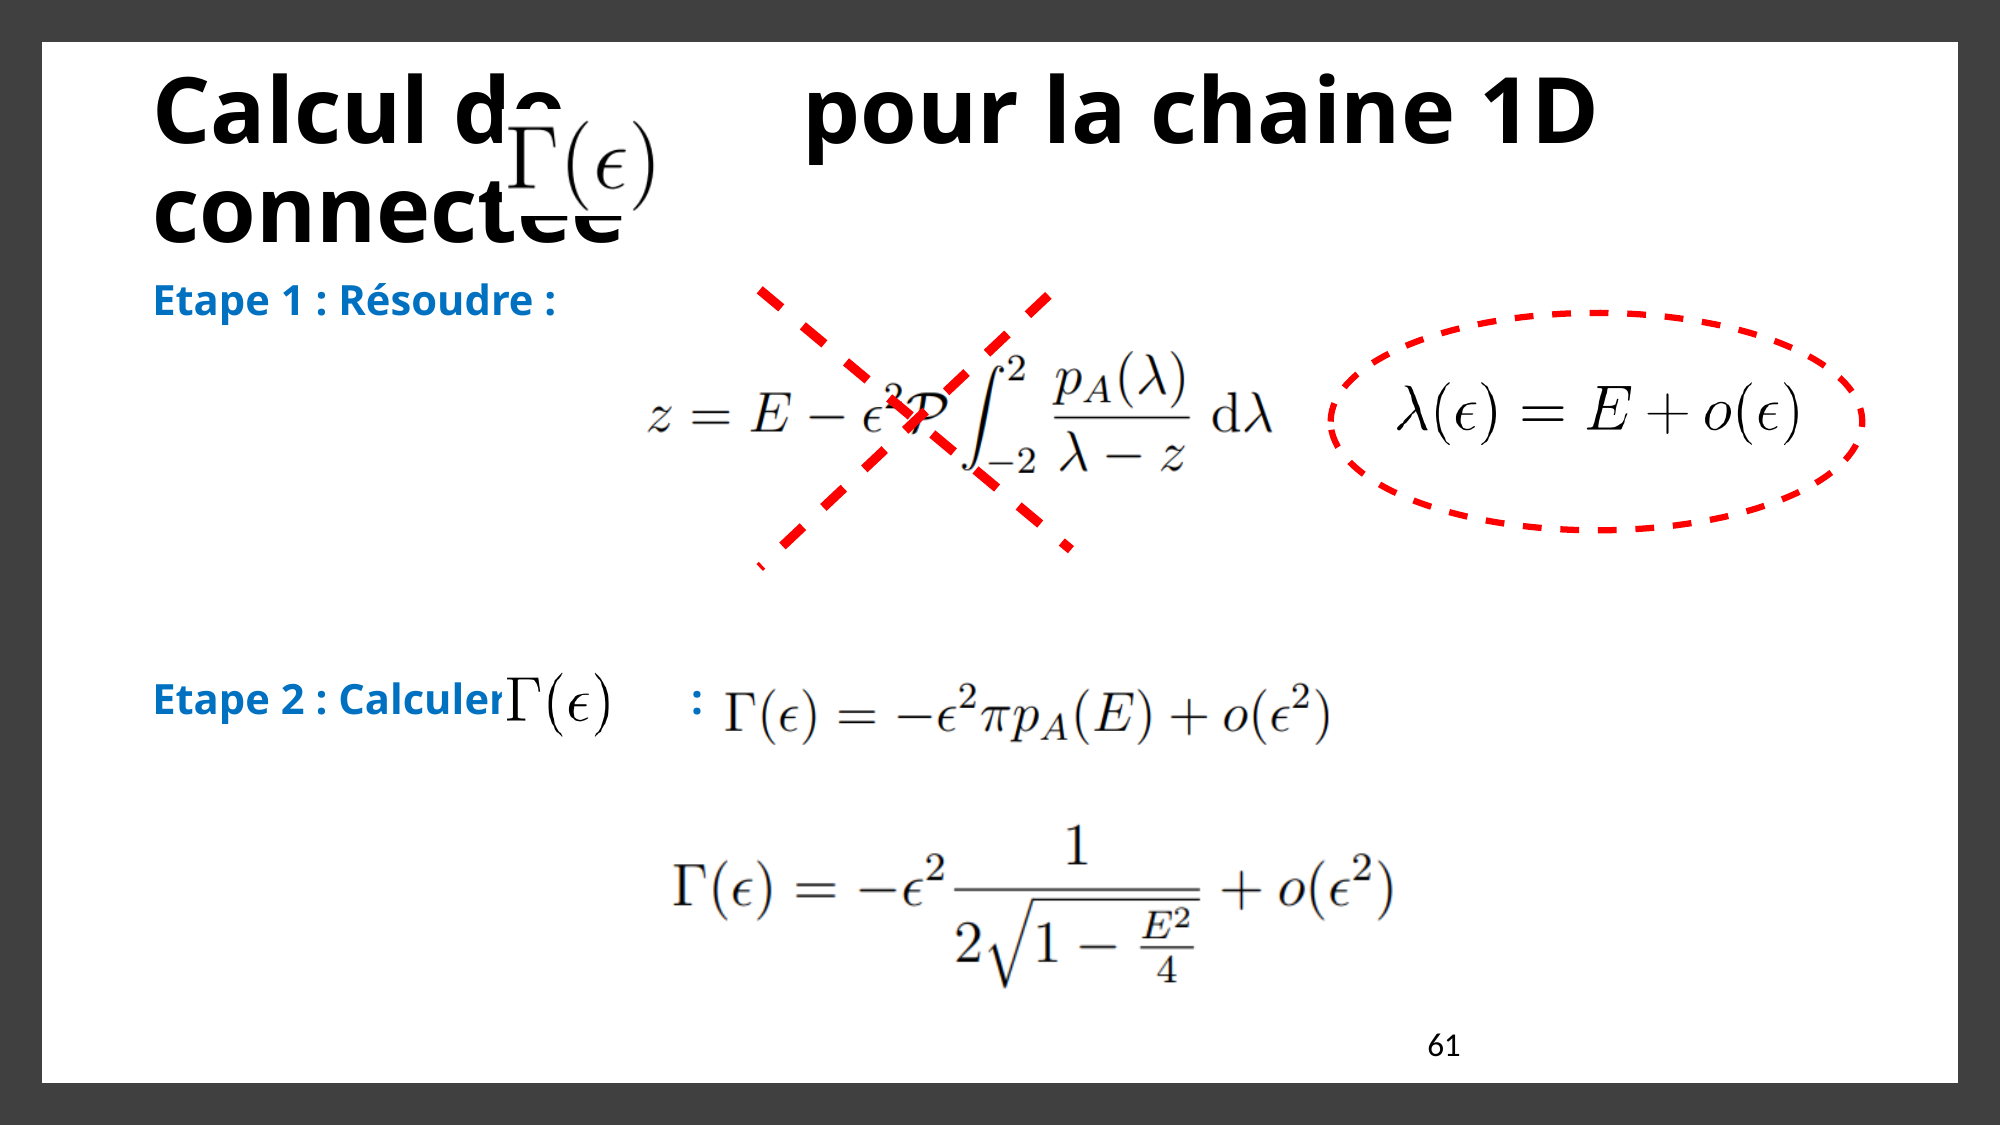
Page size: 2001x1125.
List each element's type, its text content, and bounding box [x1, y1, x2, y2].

picture [616, 328, 1273, 502]
picture [501, 665, 612, 744]
title Calcul de pour la chaine 1D connectée [137, 54, 1863, 266]
picture [1386, 376, 1803, 452]
text_box Etape 1 : Résoudre : [137, 266, 1888, 383]
picture [640, 786, 1396, 1003]
text_box [0, 0, 2000, 1125]
picture [501, 109, 658, 222]
picture [705, 657, 1331, 759]
text_box Etape 2 : Calculer : [137, 665, 1888, 782]
